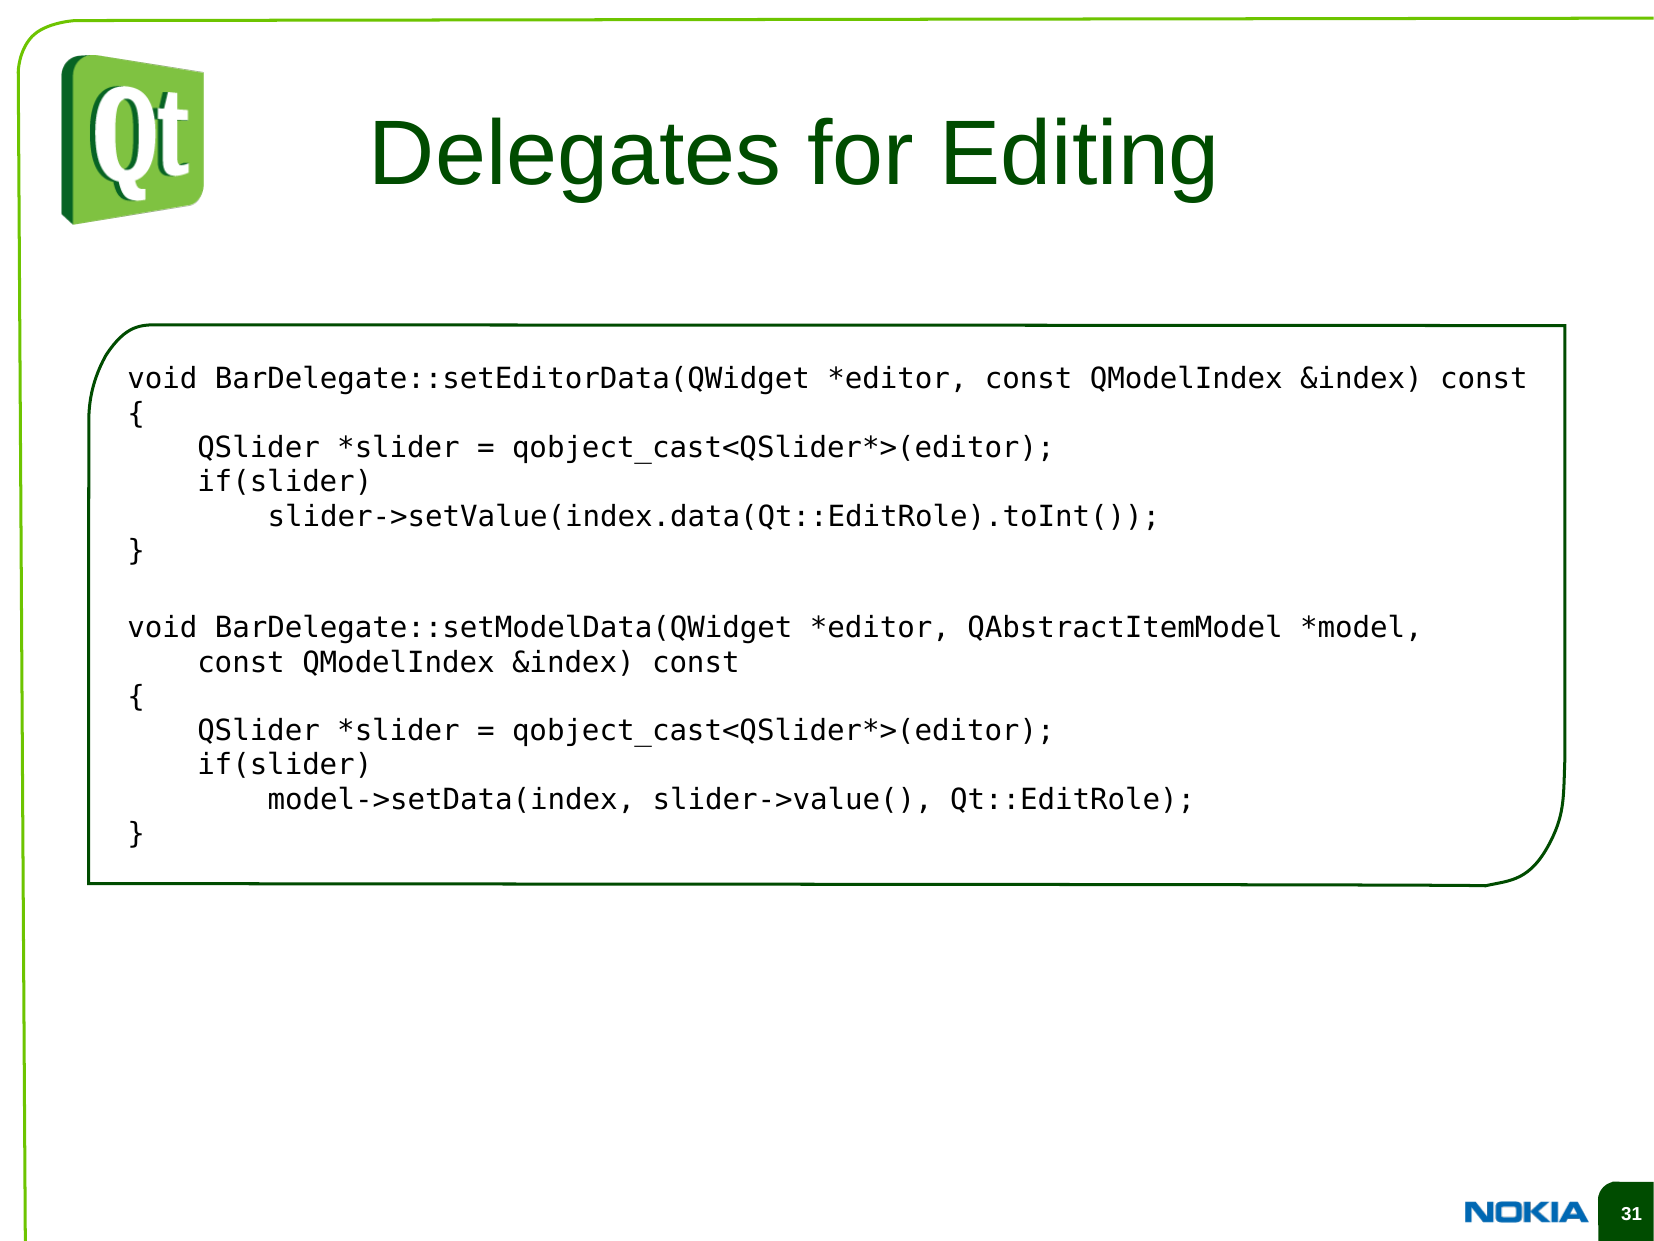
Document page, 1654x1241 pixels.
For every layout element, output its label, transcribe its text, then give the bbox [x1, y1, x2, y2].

picture [1465, 1201, 1589, 1223]
title Delegates for Editing [257, 49, 1333, 257]
picture [61, 55, 204, 225]
text_box void BarDelegate::setEditorData(QWidget *editor, const QModelIndex &index) const { QSlider *slider = qobject_cast<QSlider*>(editor); if(slider) slider->setValue(index.data(Qt::EditRole).toInt()); } void BarDelegate::setModelData(QWidget *editor, QAbstractItemModel *model, const QModelIndex &index) const { QSlider *slider = qobject_cast<QSlider*>(editor); if(slider) model->setData(index, slider->value(), Qt::EditRole); } [112, 354, 1563, 884]
